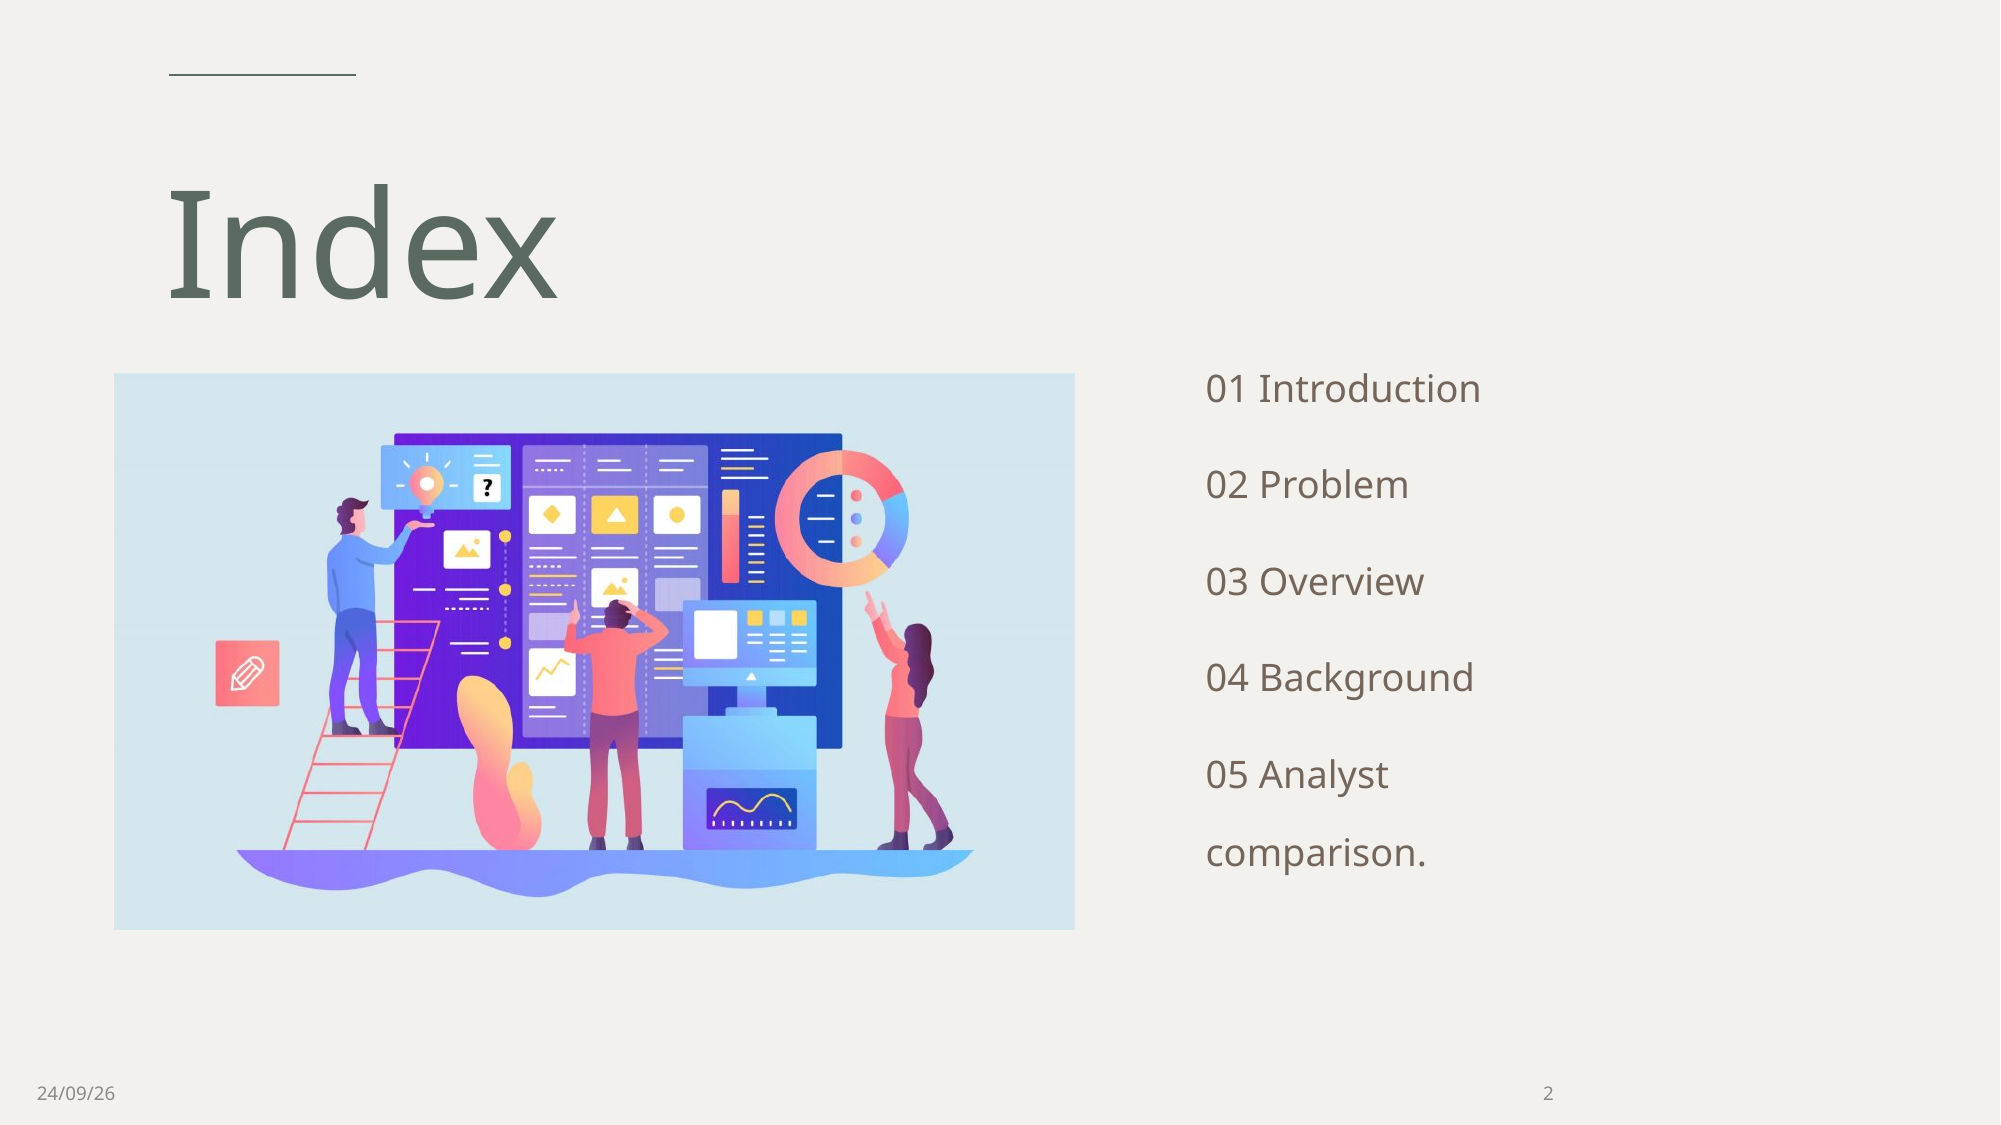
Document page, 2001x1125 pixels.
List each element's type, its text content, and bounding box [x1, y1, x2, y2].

text_box [1528, 1064, 1979, 1124]
title Index [150, 143, 1000, 373]
text_box 31/10/2025 [21, 1064, 472, 1124]
picture [114, 373, 1075, 930]
list 01 Introduction 02 Problem 03 Overview 04 Background 05 Analyst comparison. [1190, 328, 1957, 886]
